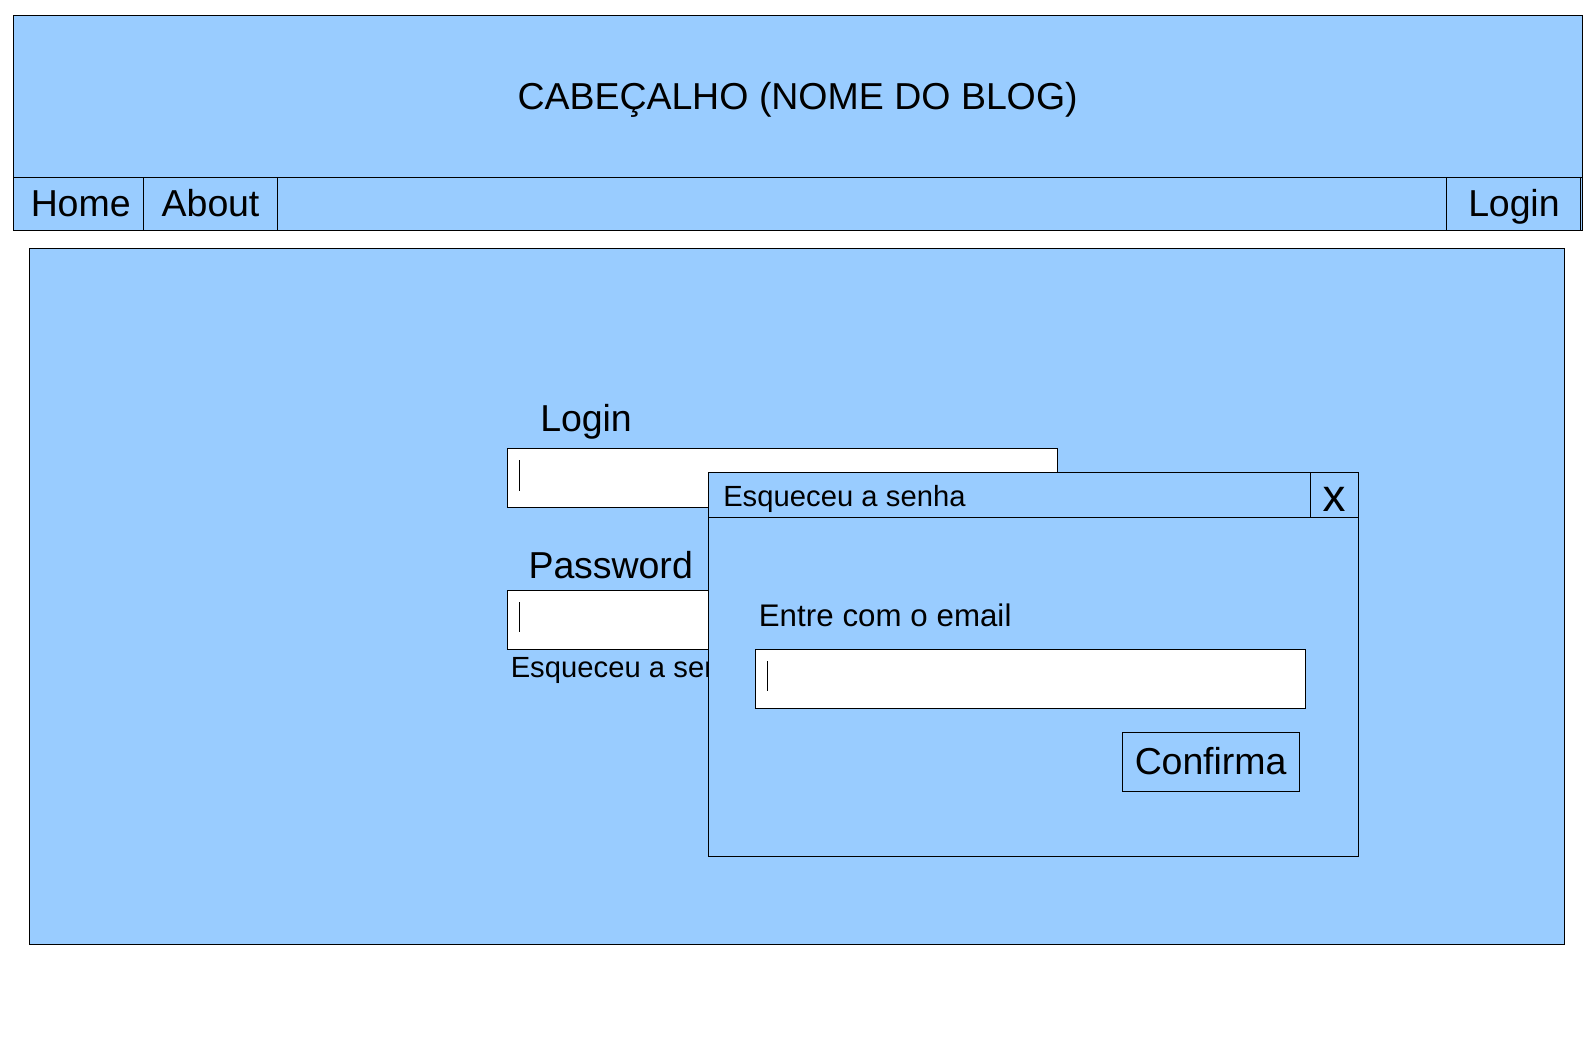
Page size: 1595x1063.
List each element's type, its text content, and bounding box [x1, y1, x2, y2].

text_box Password [513, 537, 708, 595]
text_box About [143, 177, 278, 231]
text_box CABEÇALHO (NOME DO BLOG) [13, 15, 1583, 177]
text_box [278, 177, 1446, 231]
text_box Esqueceu a senha [708, 472, 1270, 520]
text_box Esqueceu a senha? Clique aqui. [496, 643, 708, 692]
text_box Confirma [1122, 732, 1300, 792]
text_box [29, 248, 1565, 945]
text_box x [1310, 472, 1359, 518]
text_box Login [525, 389, 880, 447]
text_box Login [1446, 177, 1581, 231]
text_box Entre com o email [744, 590, 1247, 641]
text_box Home [13, 177, 143, 231]
